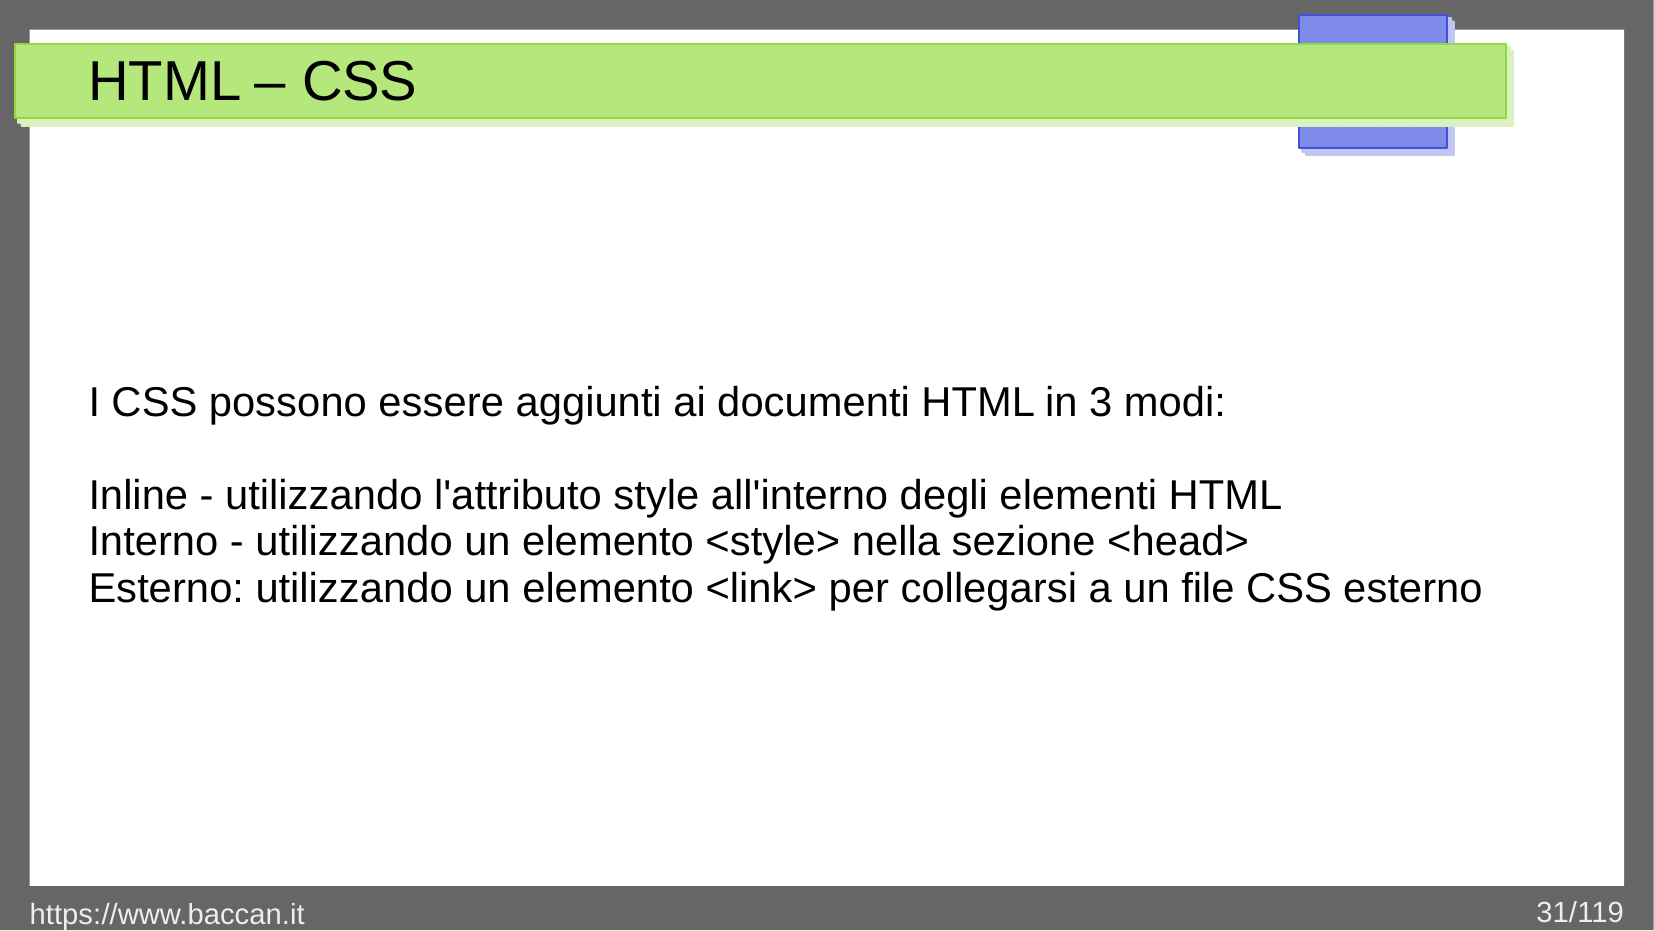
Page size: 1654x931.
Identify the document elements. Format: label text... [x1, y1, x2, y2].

text_box I CSS possono essere aggiunti ai documenti HTML in 3 modi: Inline - utilizzando l'attributo style all'interno degli elementi HTML Interno - utilizzando un elemento <style> nella sezione <head> Esterno: utilizzando un elemento <link> per collegarsi a un file CSS esterno [88, 169, 1565, 820]
title HTML – CSS [88, 44, 1506, 119]
